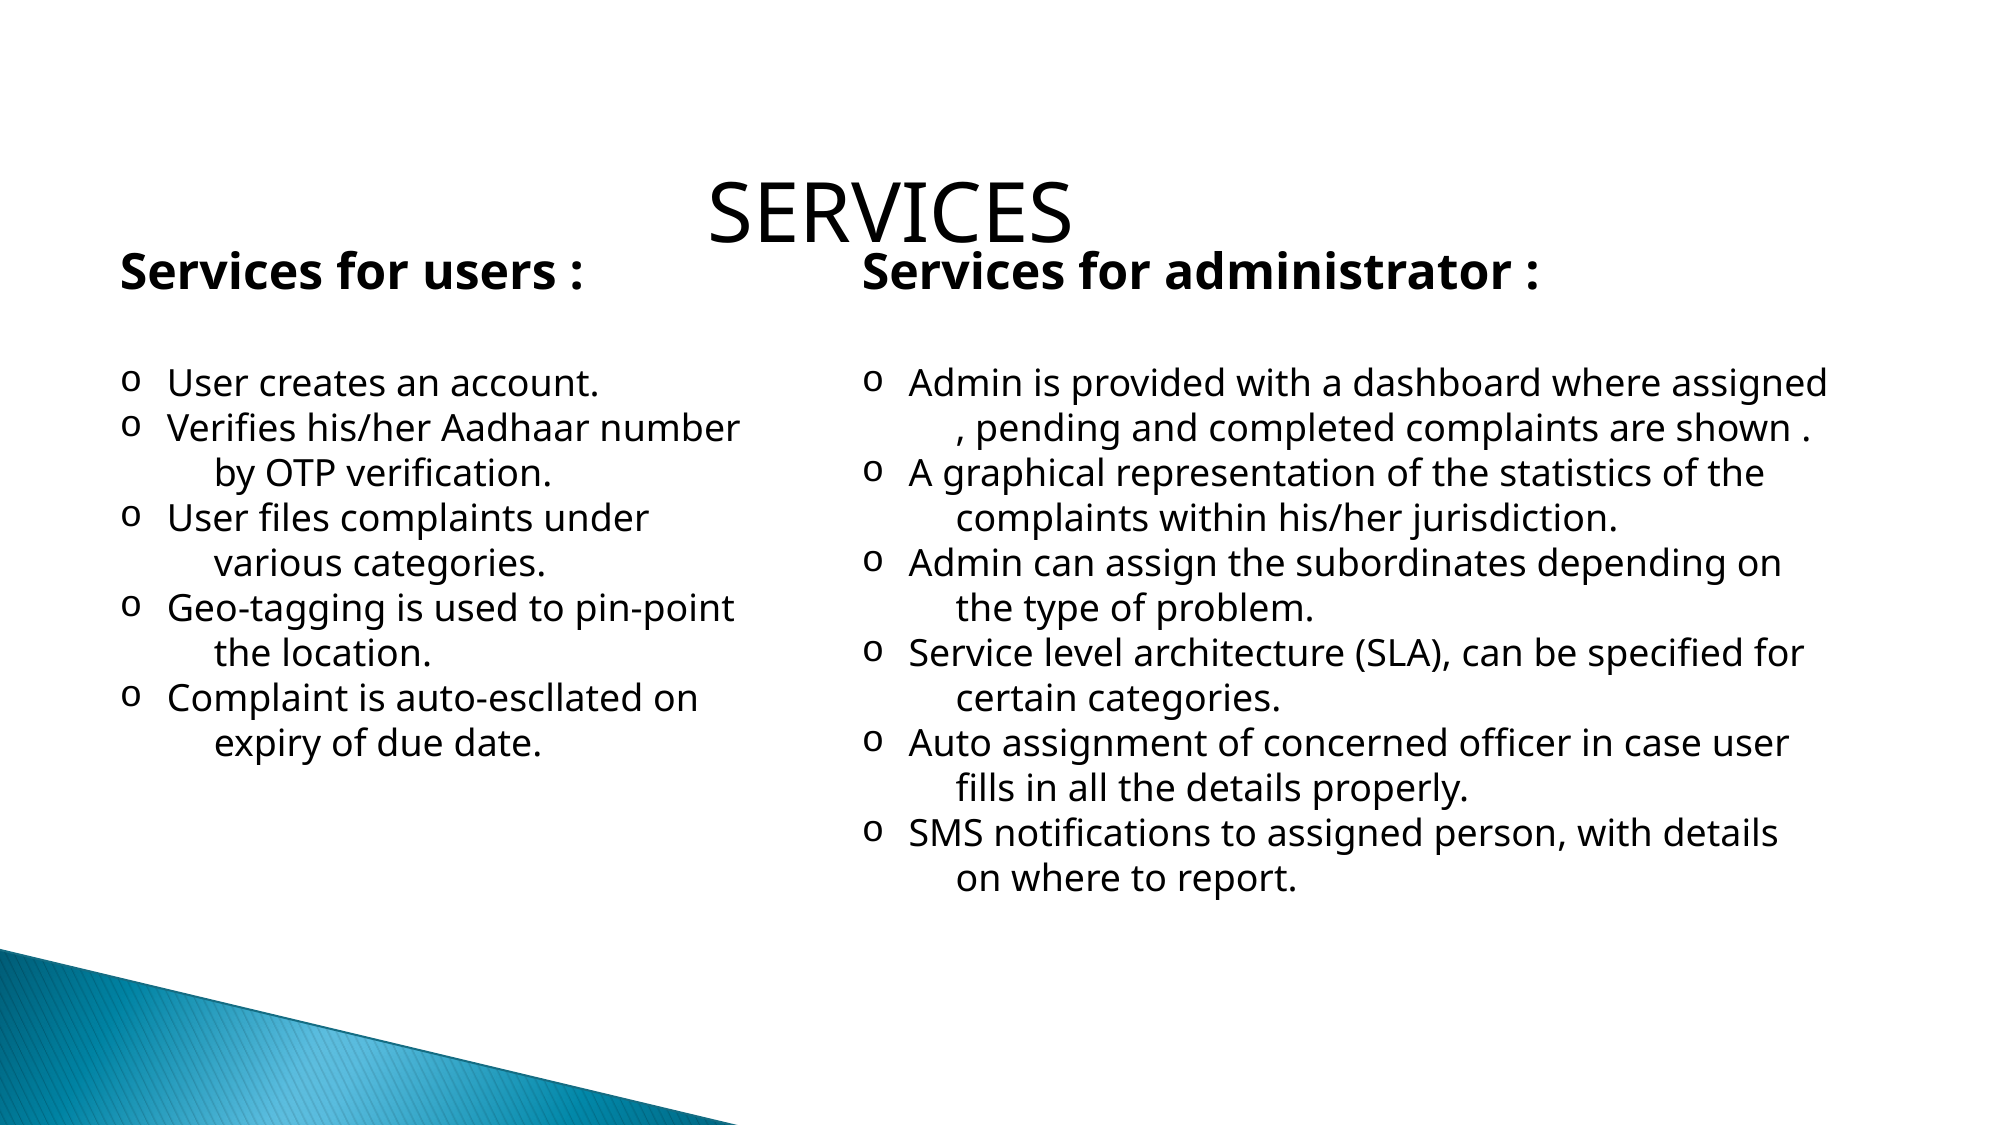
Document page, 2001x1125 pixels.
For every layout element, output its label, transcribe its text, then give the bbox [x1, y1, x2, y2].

text_box SERVICES [693, 0, 1260, 267]
text_box Services for users : User creates an account. Verifies his/her Aadhaar number by OTP verification. User files complaints under various categories. Geo-tagging is used to pin-point the location. Complaint is auto-escllated on expiry of due date. [105, 232, 759, 772]
text_box Services for administrator : Admin is provided with a dashboard where assigned , pending and completed complaints are shown . A graphical representation of the statistics of the complaints within his/her jurisdiction. Admin can assign the subordinates depending on the type of problem. Service level architecture (SLA), can be specified for certain categories. Auto assignment of concerned officer in case user fills in all the details properly. SMS notifications to assigned person, with details on where to report. [847, 232, 1847, 907]
